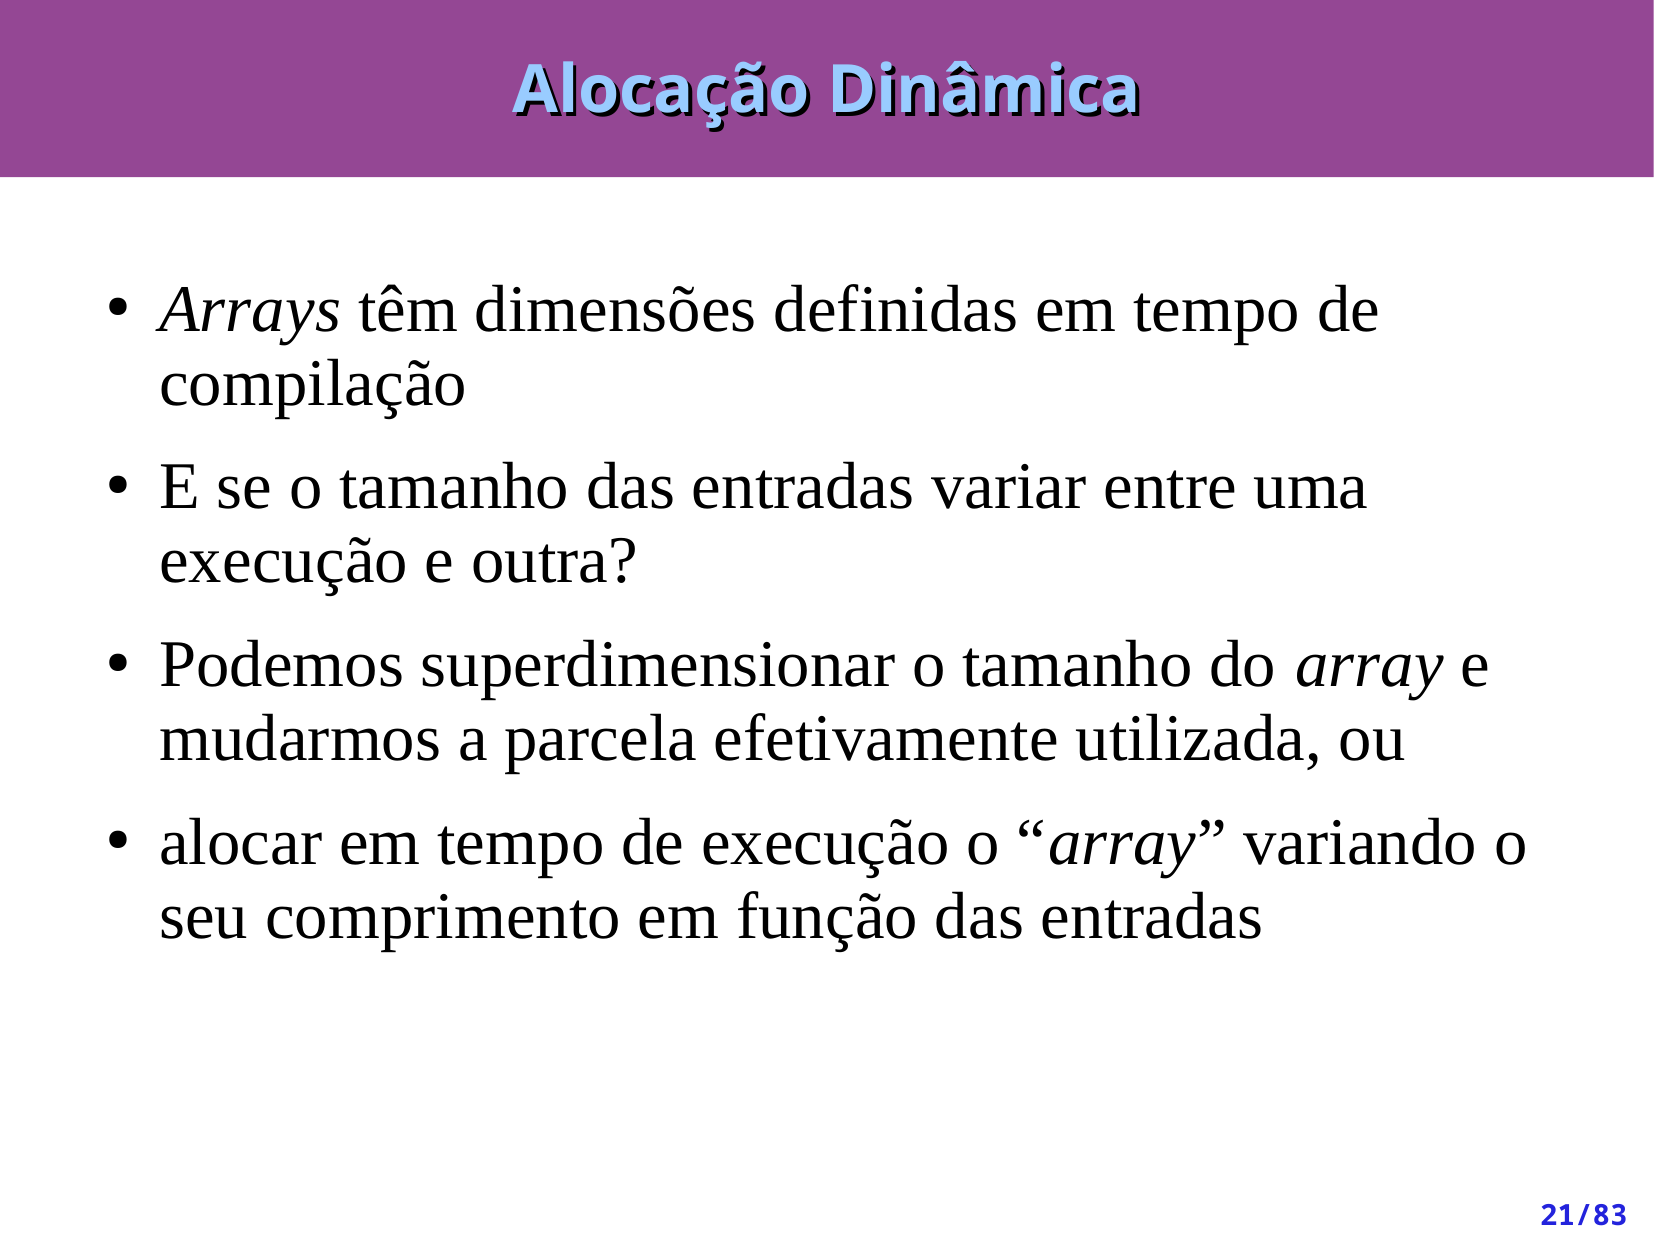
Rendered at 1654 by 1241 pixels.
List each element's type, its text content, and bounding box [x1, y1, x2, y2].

title Alocação Dinâmica [82, 0, 1571, 176]
list Arrays têm dimensões definidas em tempo de compilação E se o tamanho das entradas variar entre uma execução e outra? Podemos superdimensionar o tamanho do array e mudarmos a parcela efetivamente utilizada, ou alocar em tempo de execução o “array” variando o seu comprimento em função das entradas [88, 271, 1577, 1091]
